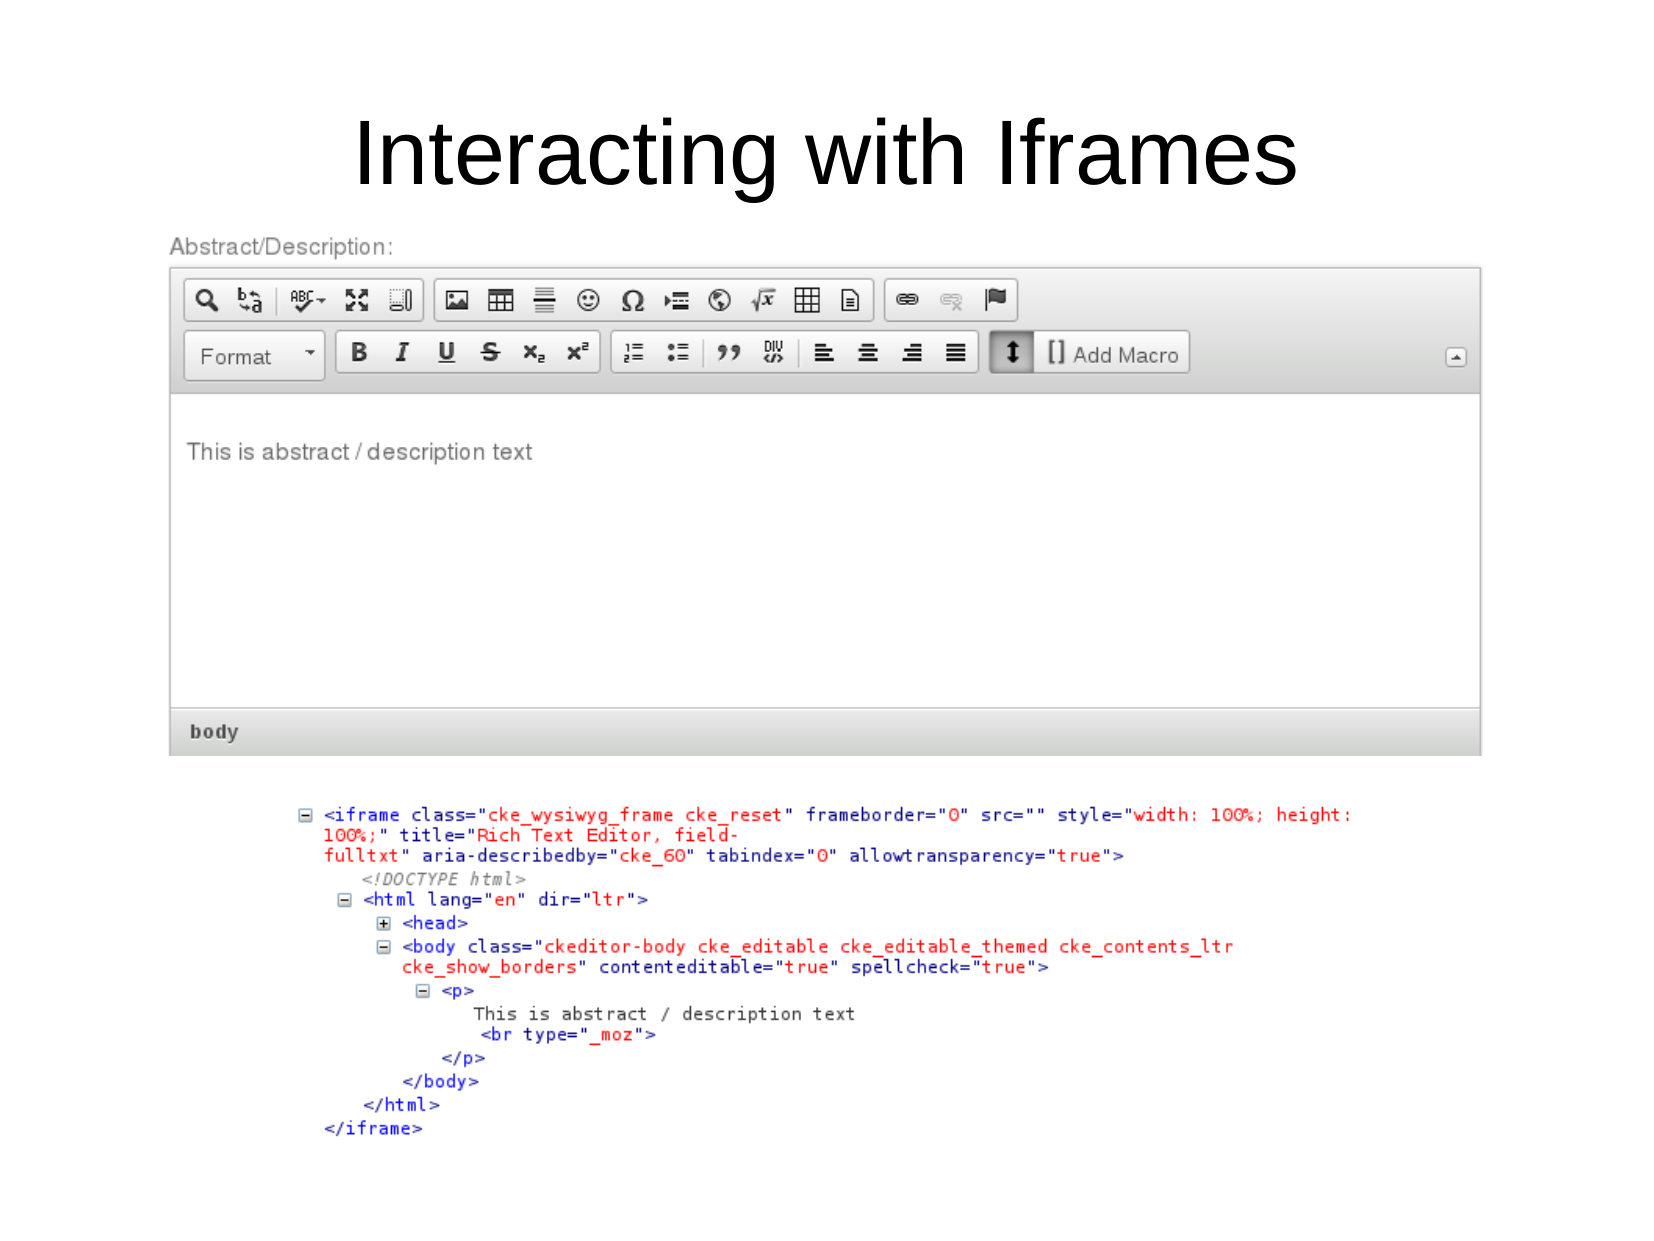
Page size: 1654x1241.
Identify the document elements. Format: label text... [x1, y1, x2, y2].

picture [168, 233, 1483, 756]
title Interacting with Iframes [82, 49, 1571, 257]
picture [294, 804, 1358, 1141]
